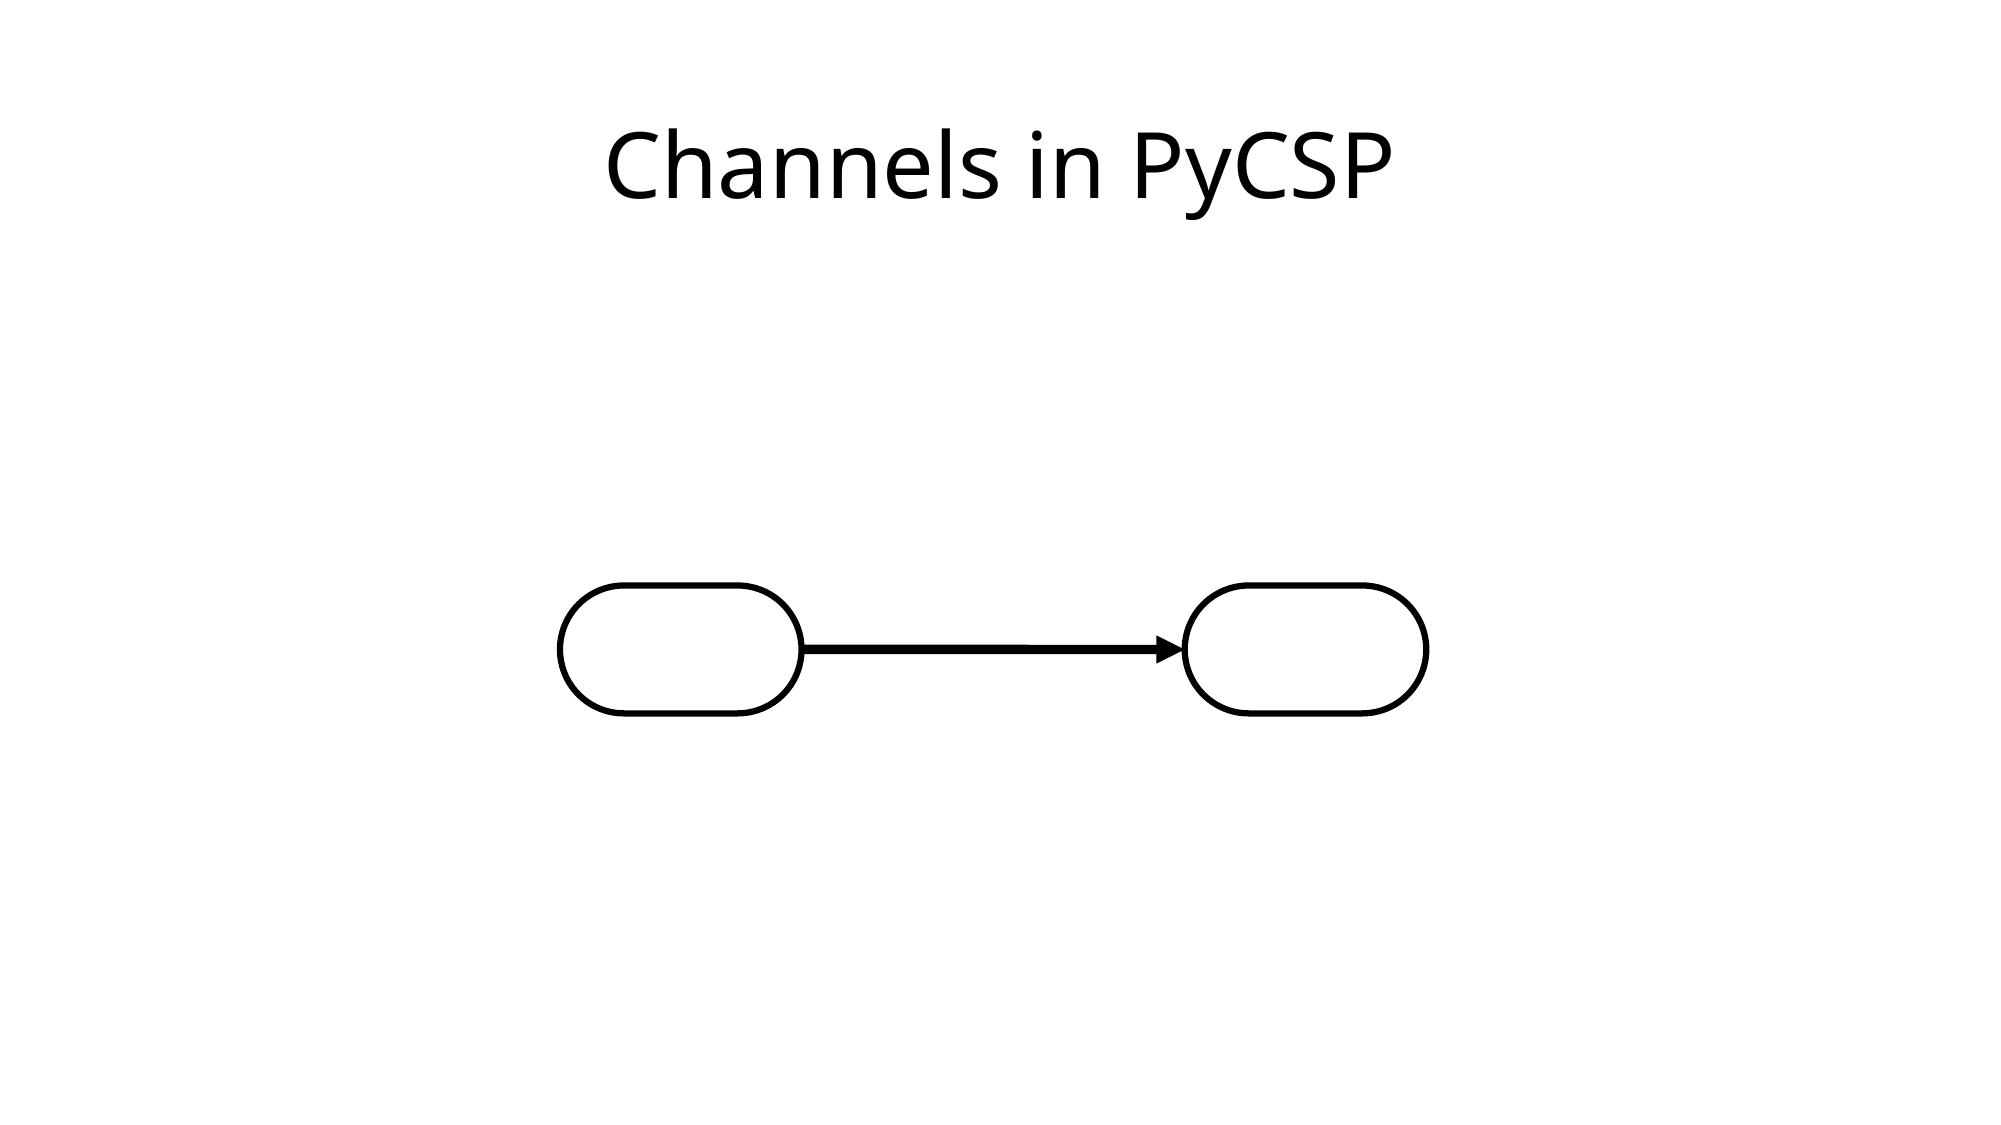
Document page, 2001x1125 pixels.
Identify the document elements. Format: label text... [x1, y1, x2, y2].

title Channels in PyCSP [137, 59, 1863, 278]
